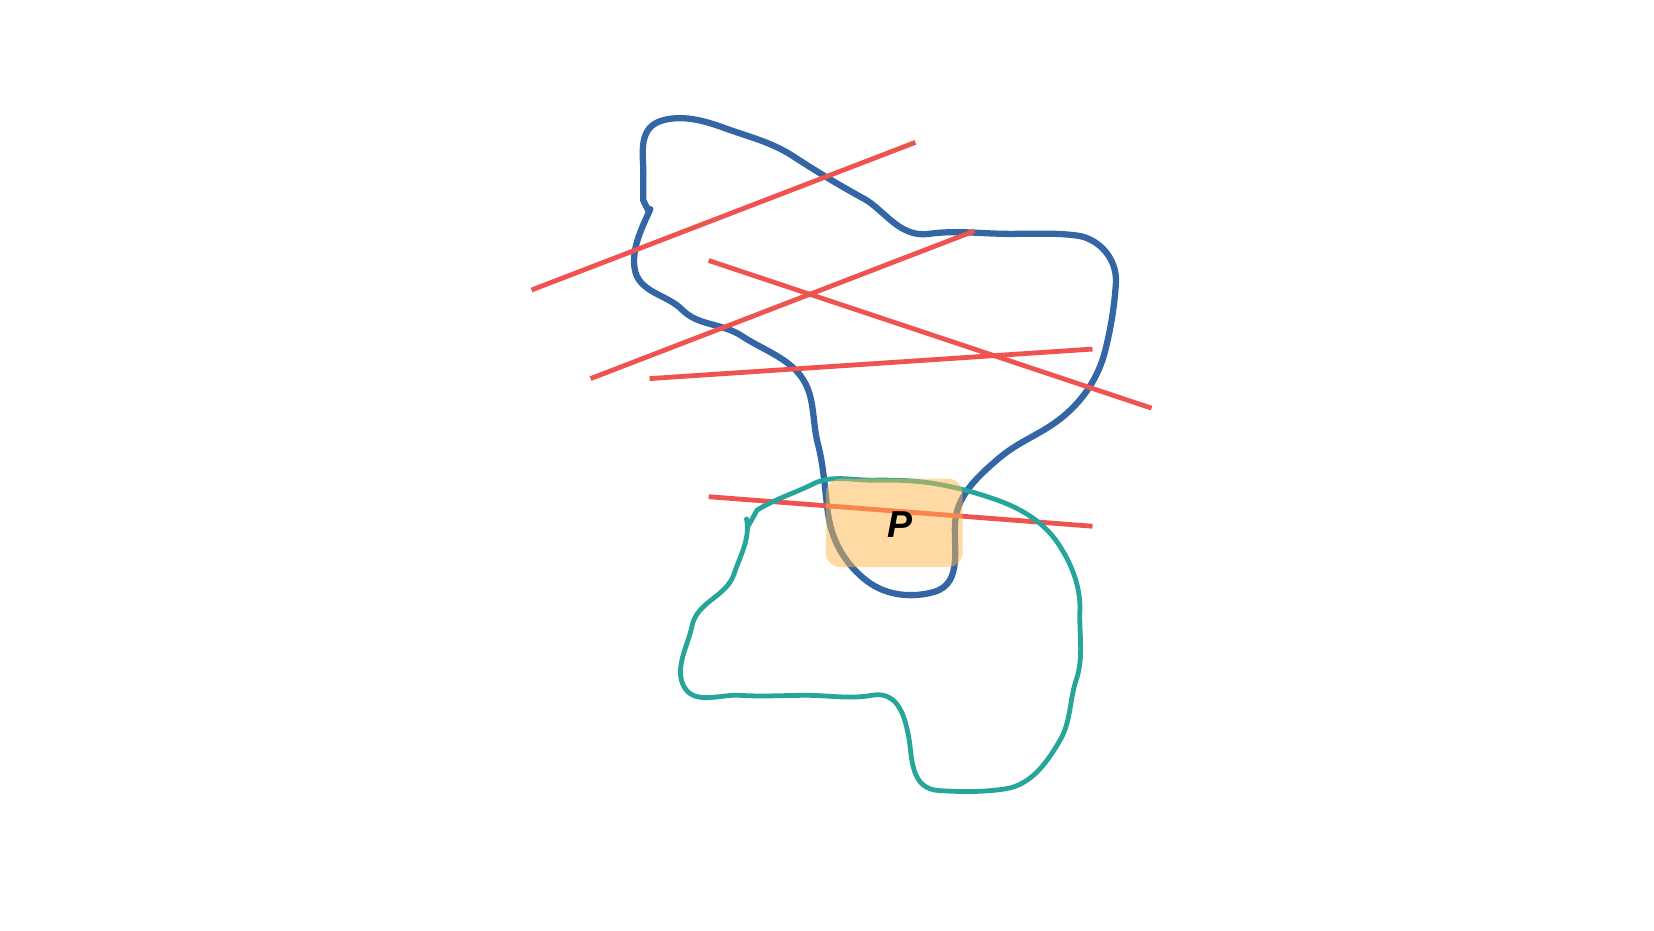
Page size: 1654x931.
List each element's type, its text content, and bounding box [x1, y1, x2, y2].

text_box [825, 478, 963, 568]
text_box P [872, 496, 927, 554]
